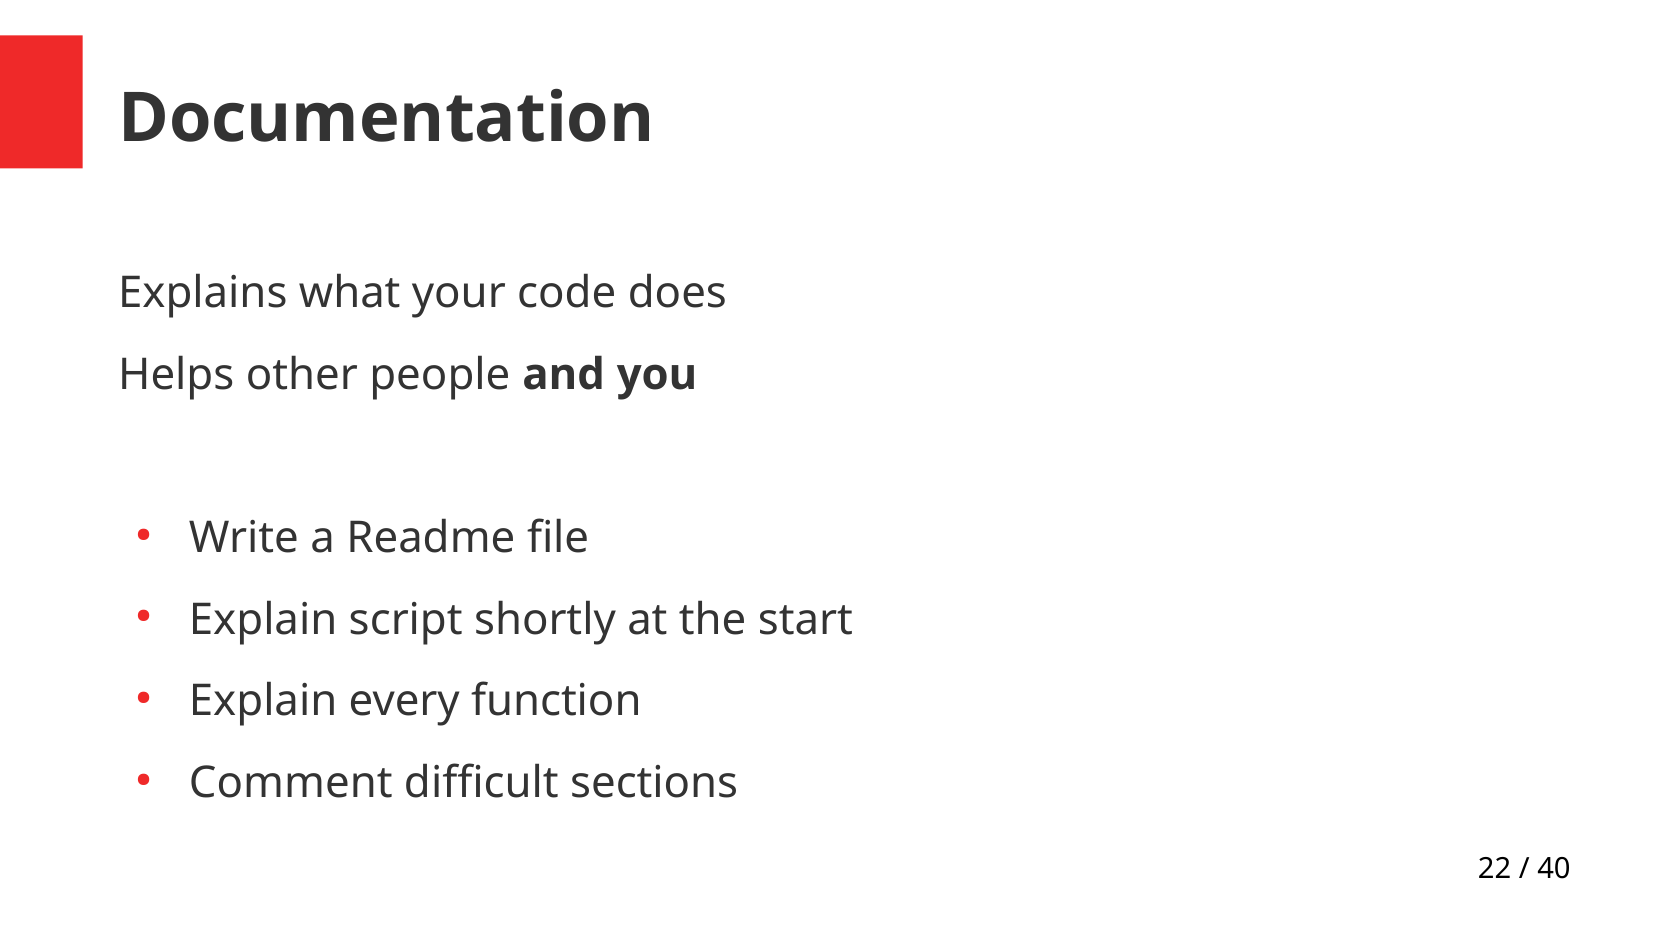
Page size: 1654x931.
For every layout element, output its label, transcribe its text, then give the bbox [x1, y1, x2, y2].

title Documentation [118, 37, 1571, 193]
list Explains what your code does Helps other people and you Write a Readme file Explain script shortly at the start Explain every function Comment difficult sections [118, 265, 1536, 806]
